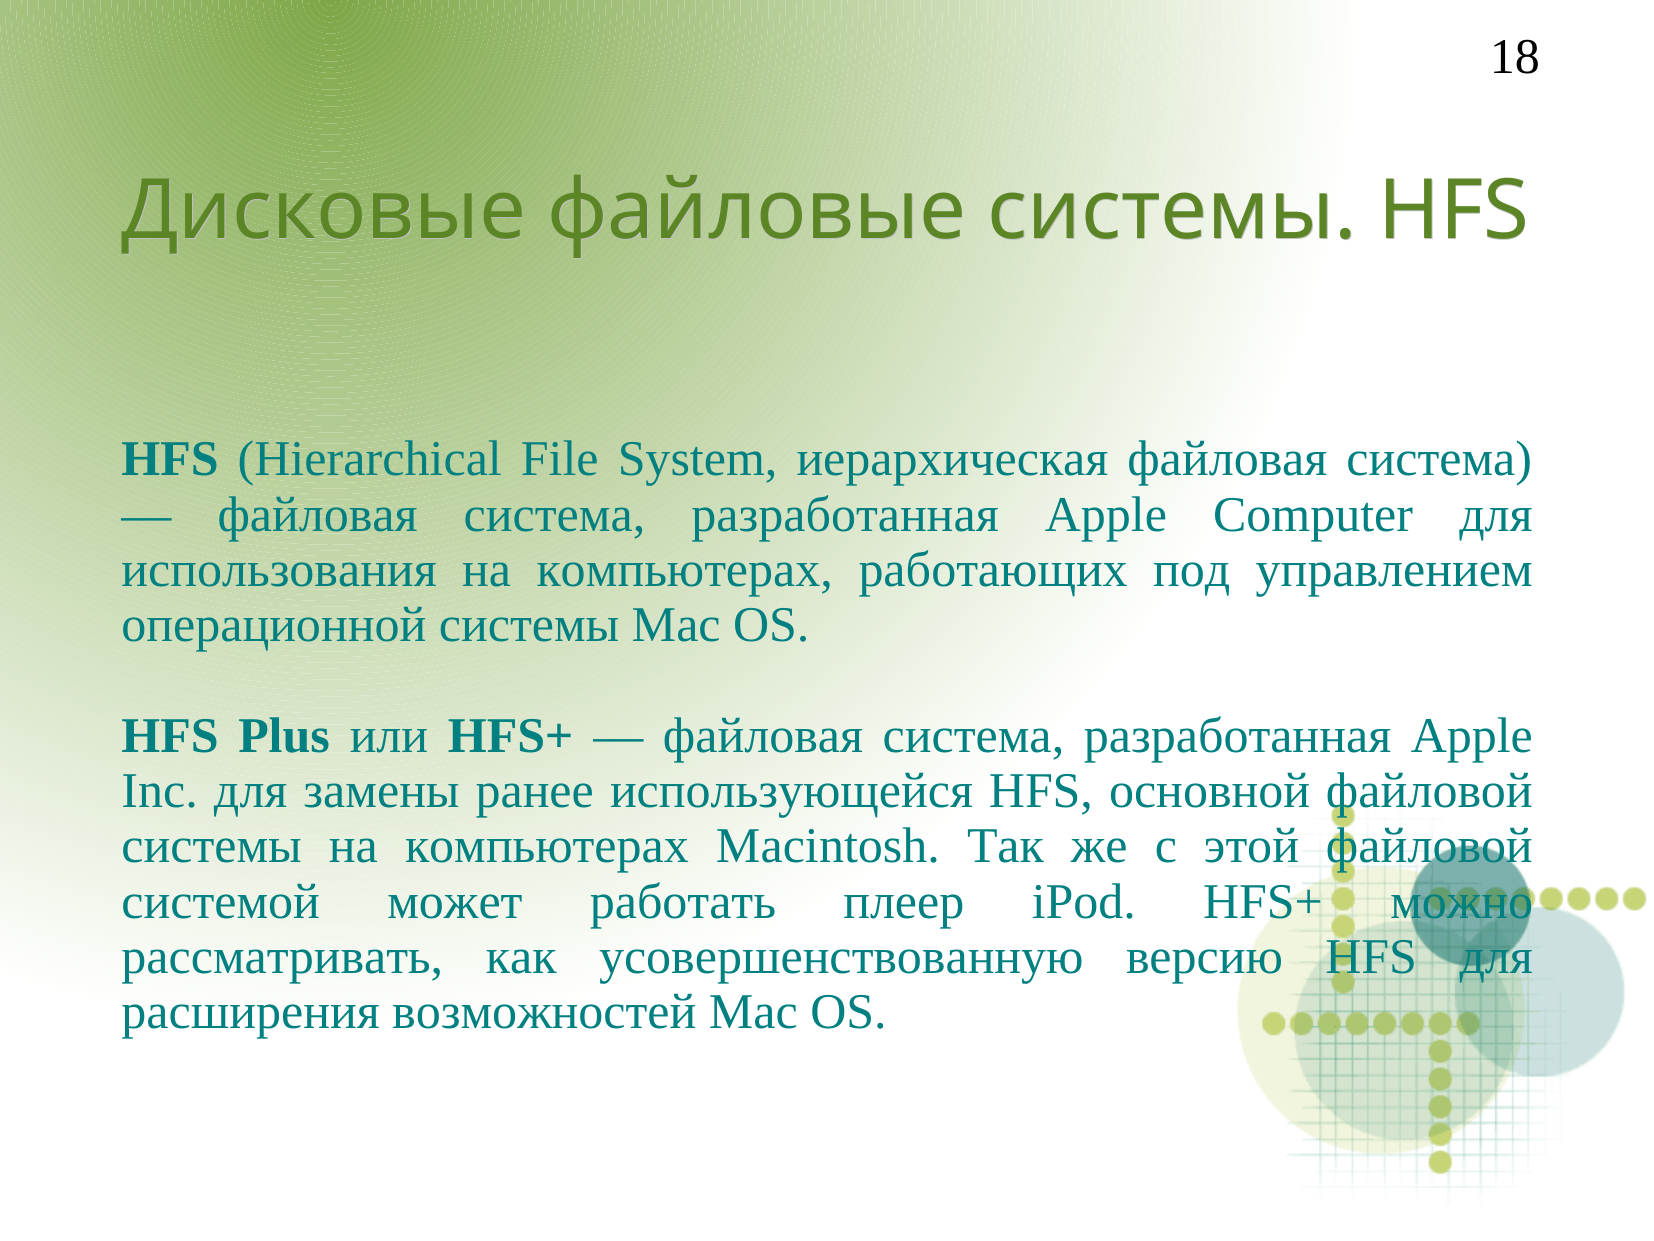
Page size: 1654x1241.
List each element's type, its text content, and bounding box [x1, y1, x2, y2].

picture [1224, 792, 1654, 1211]
subtitle HFS (Hierarchical File System, иерархическая файловая система) — файловая система, разработанная Apple Computer для использования на компьютерах, работающих под управлением операционной системы Mac OS. HFS Plus или HFS+ — файловая система, разработанная Apple Inc. для замены ранее использующейся HFS, основной файловой системы на компьютерах Macintosh. Так же с этой файловой системой может работать плеер iPod. HFS+ можно рассматривать, как усовершенствованную версию HFS для расширения возможностей Mac OS. [121, 344, 1534, 1127]
title Дисковые файловые системы. HFS [121, 102, 1534, 311]
text_box <номер> [1500, 29, 1654, 89]
